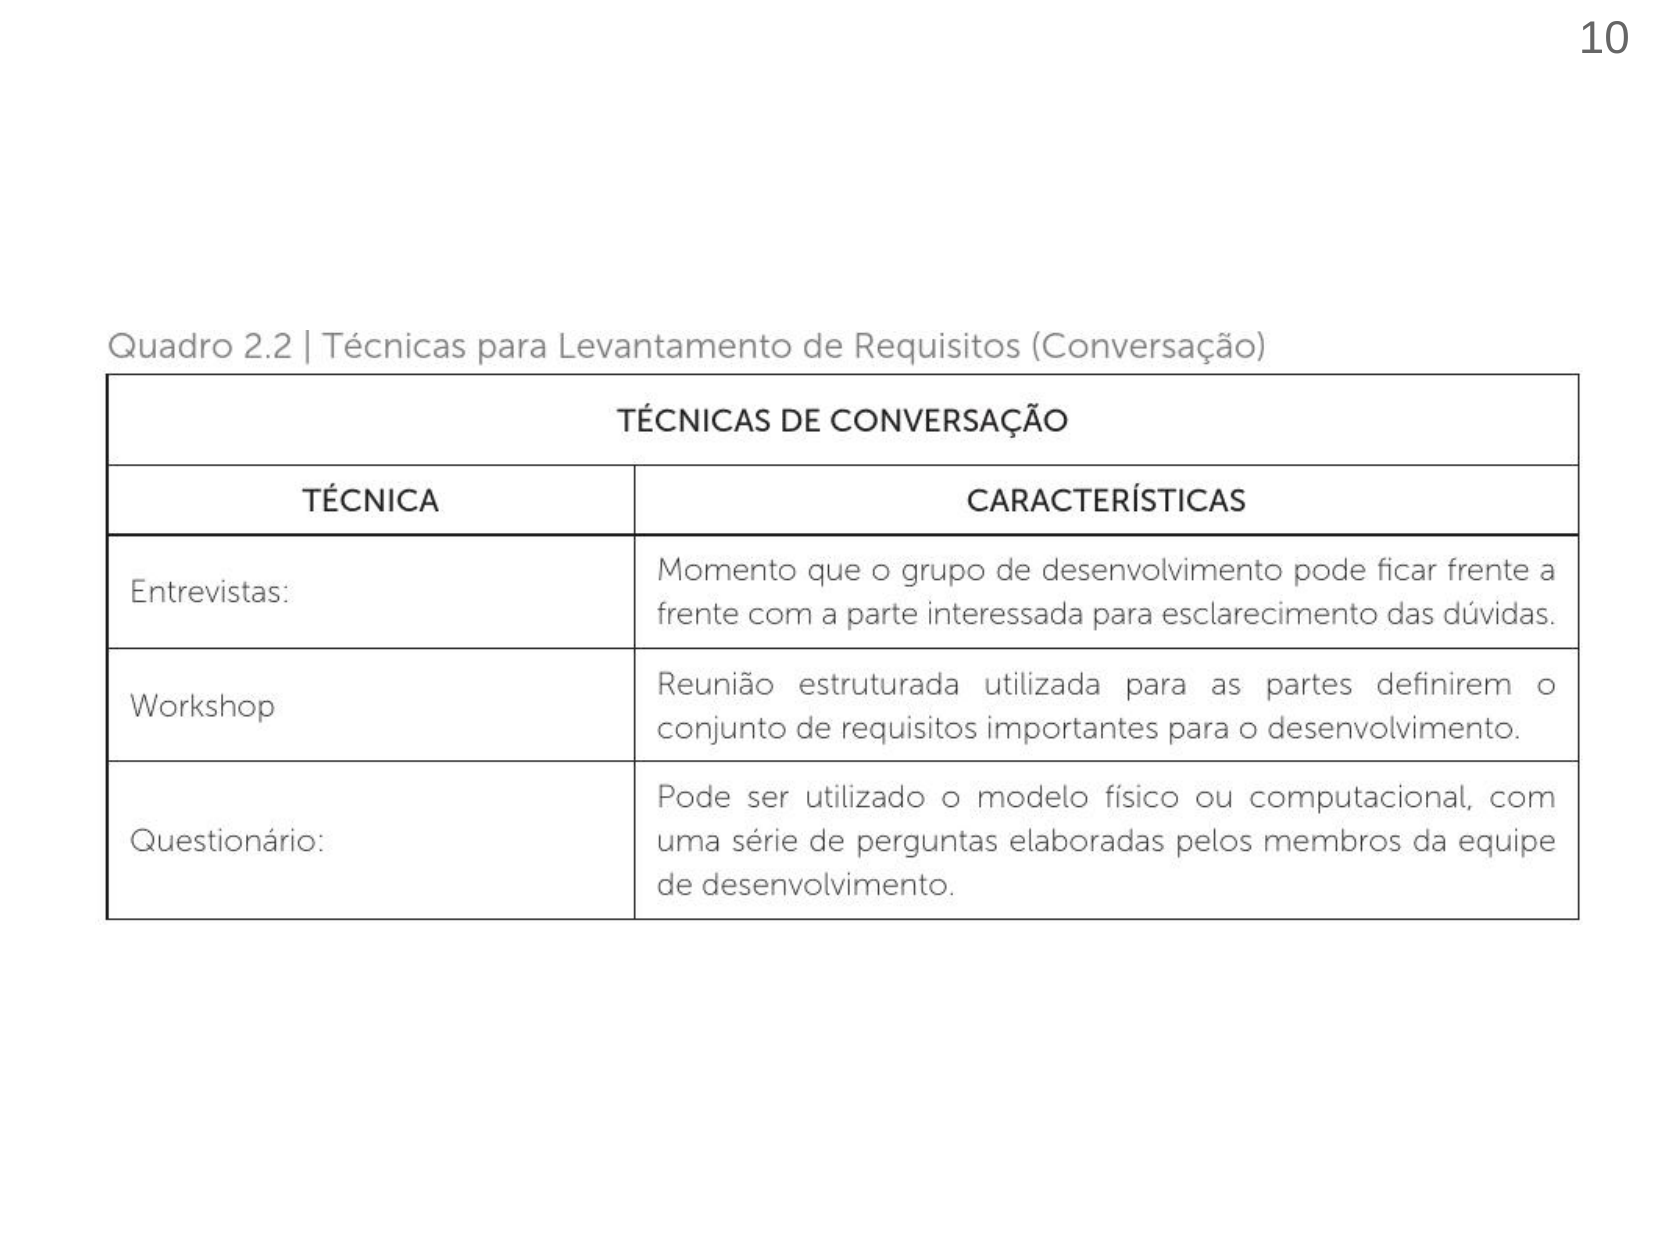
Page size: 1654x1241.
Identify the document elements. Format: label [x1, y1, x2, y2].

picture [95, 330, 1586, 925]
